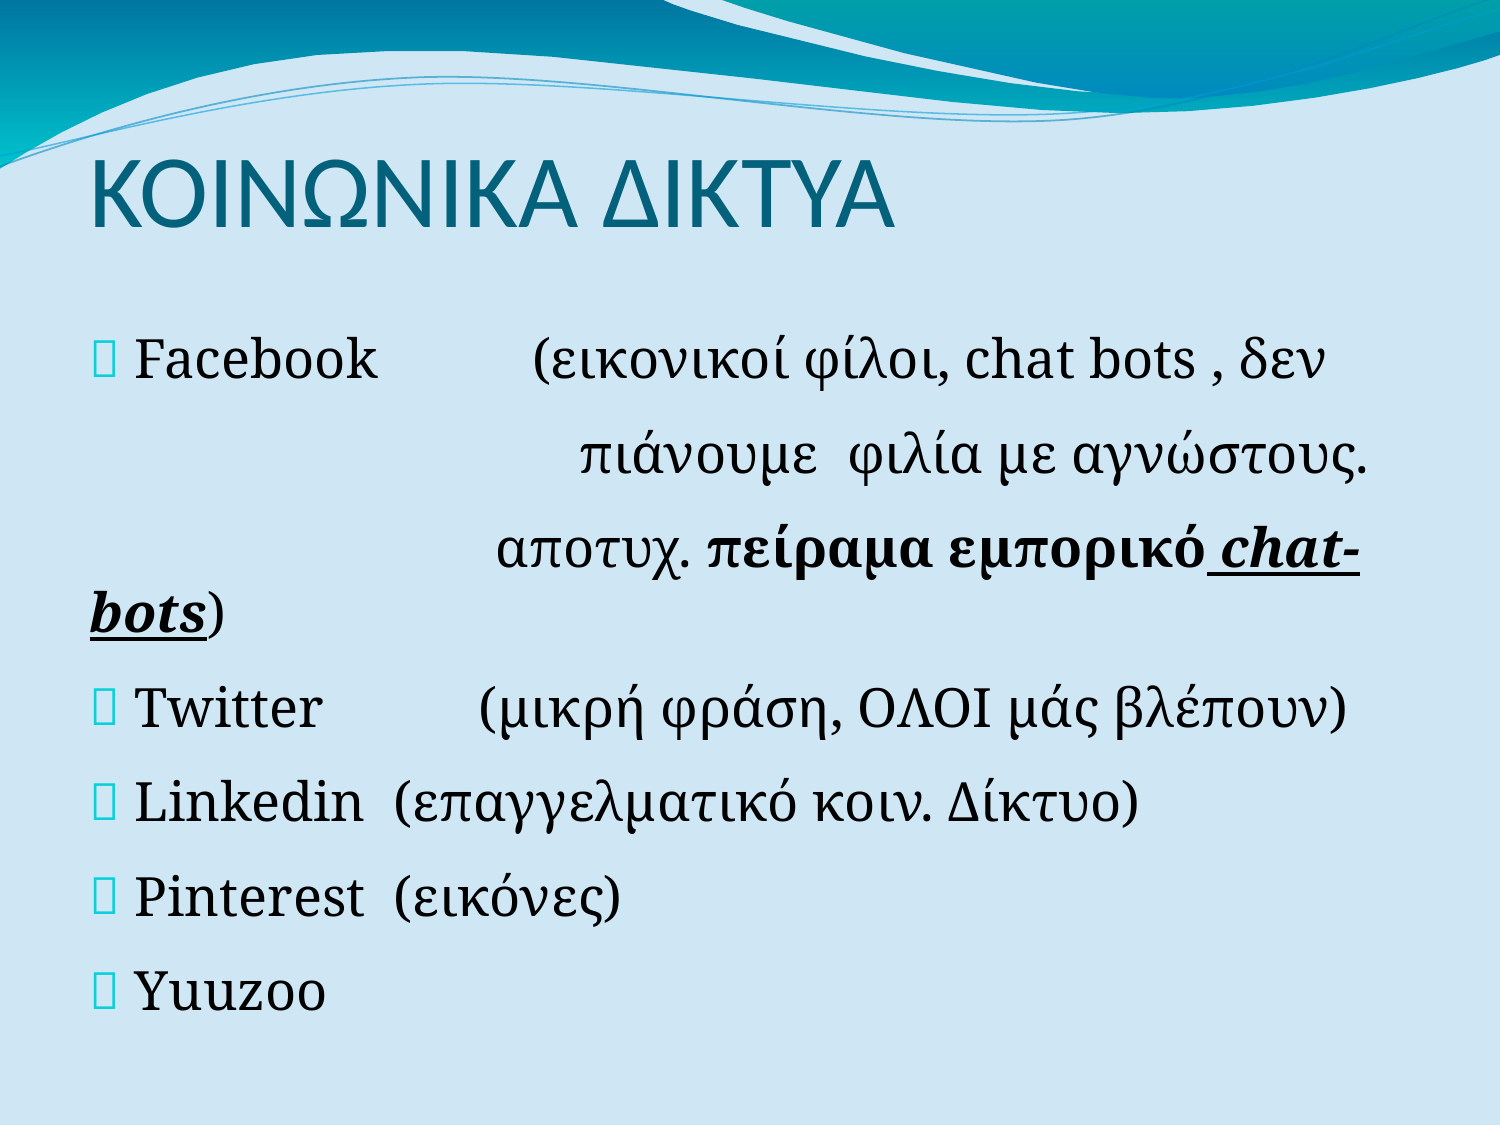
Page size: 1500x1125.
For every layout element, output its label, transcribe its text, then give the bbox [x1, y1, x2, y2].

title ΚΟΙΝΩΝΙΚΑ ΔΙΚΤΥΑ [75, 115, 1425, 303]
list Facebook (εικονικοί φίλοι, chat bots , δεν πιάνουμε φιλία με αγνώστους. αποτυχ. πείραμα εμπορικό chat-bots) Twitter (μικρή φράση, ΟΛΟΙ μάς βλέπουν) Linkedin (επαγγελματικό κοιν. Δίκτυο) Pinterest (εικόνες) Yuuzoo [75, 317, 1425, 1038]
